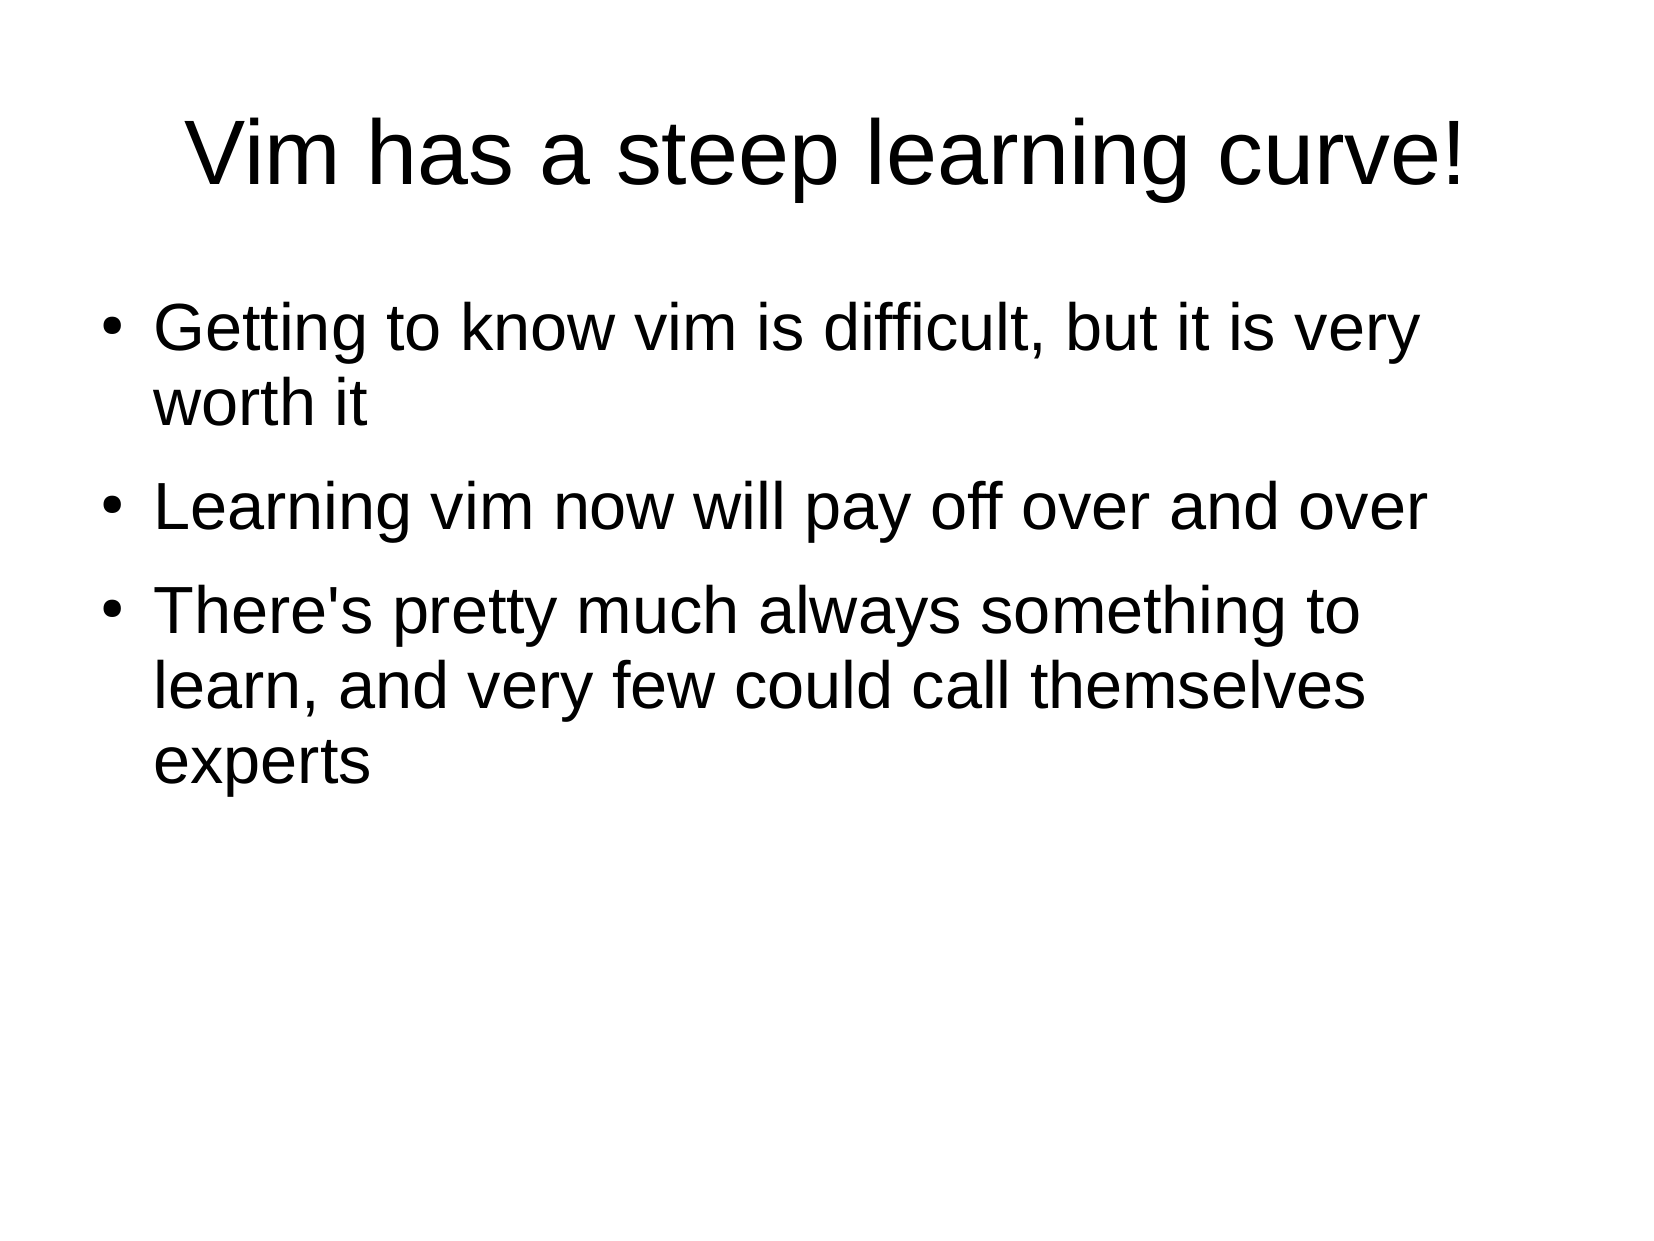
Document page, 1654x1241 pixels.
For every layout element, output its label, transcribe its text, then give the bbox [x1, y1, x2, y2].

list Getting to know vim is difficult, but it is very worth it Learning vim now will pay off over and over There's pretty much always something to learn, and very few could call themselves experts [82, 290, 1538, 1010]
title Vim has a steep learning curve! [82, 49, 1571, 257]
